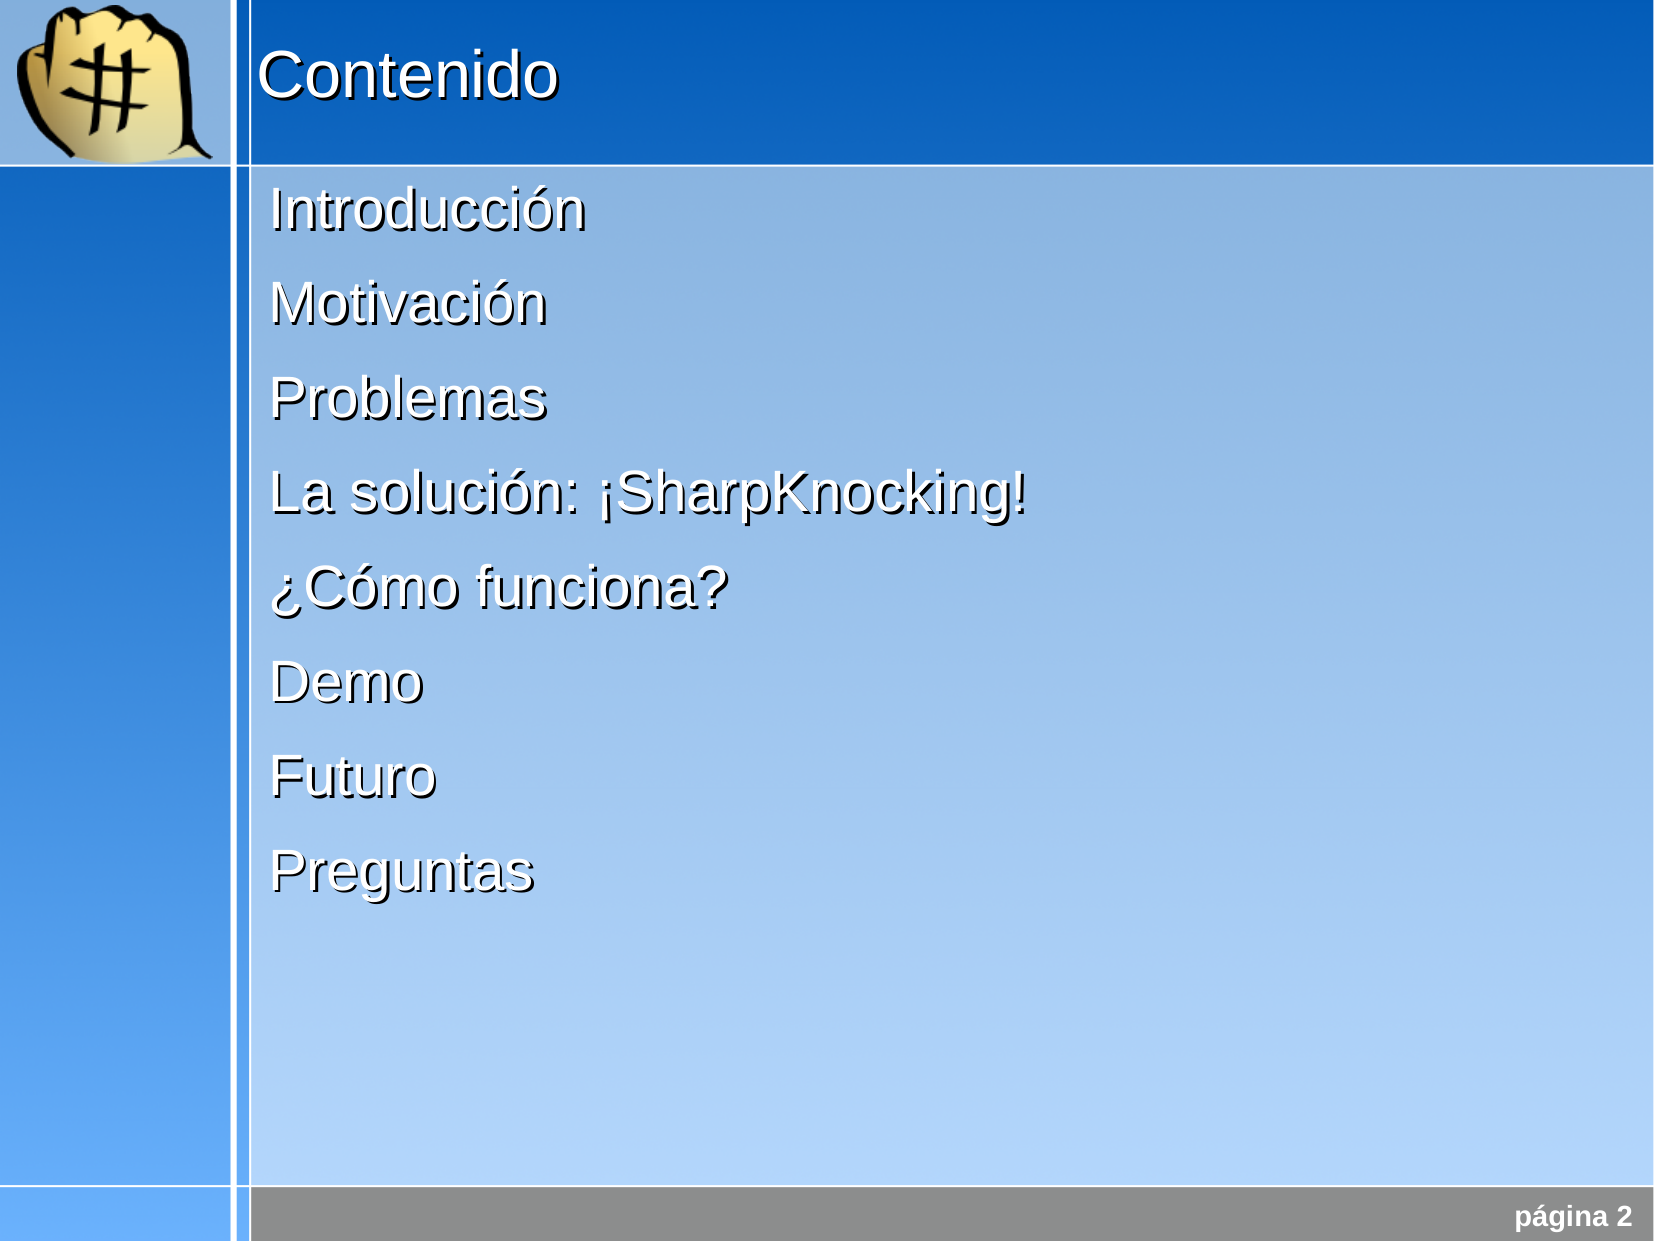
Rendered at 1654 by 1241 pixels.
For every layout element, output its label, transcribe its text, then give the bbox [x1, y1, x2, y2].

picture [0, 0, 1654, 1241]
title Contenido [256, 12, 1482, 137]
list Introducción Motivación Problemas La solución: ¡SharpKnocking! ¿Cómo funciona? Demo Futuro Preguntas [250, 175, 1477, 1051]
